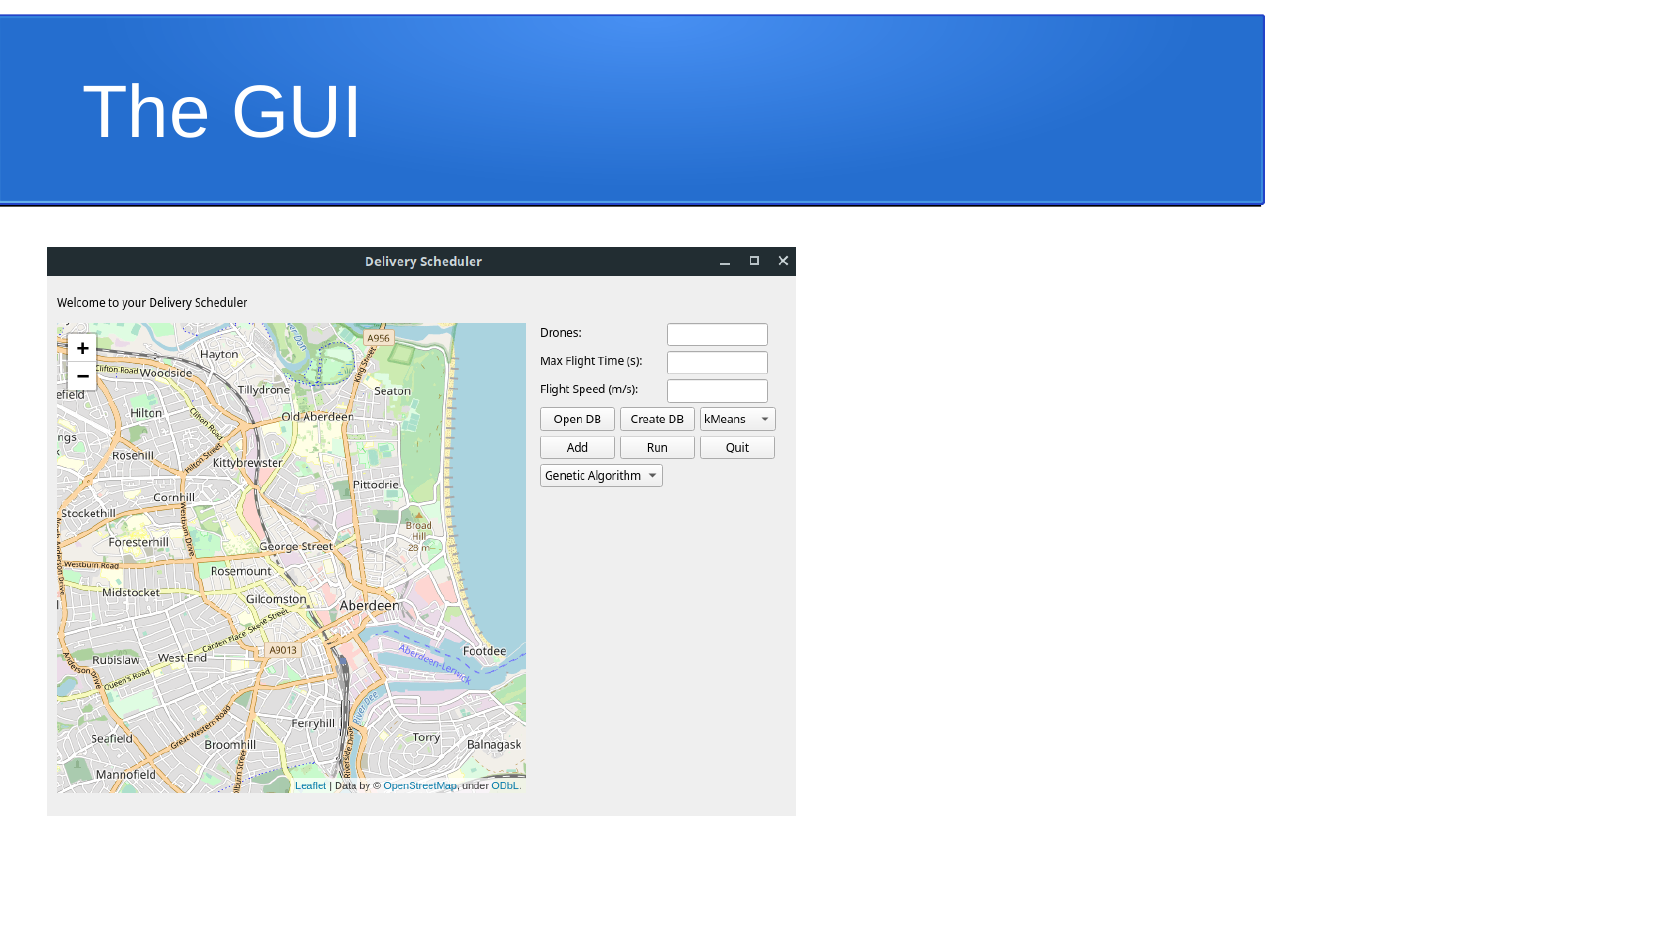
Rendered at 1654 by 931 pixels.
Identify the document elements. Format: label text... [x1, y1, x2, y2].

title The GUI [82, 35, 1235, 189]
picture [47, 247, 796, 816]
